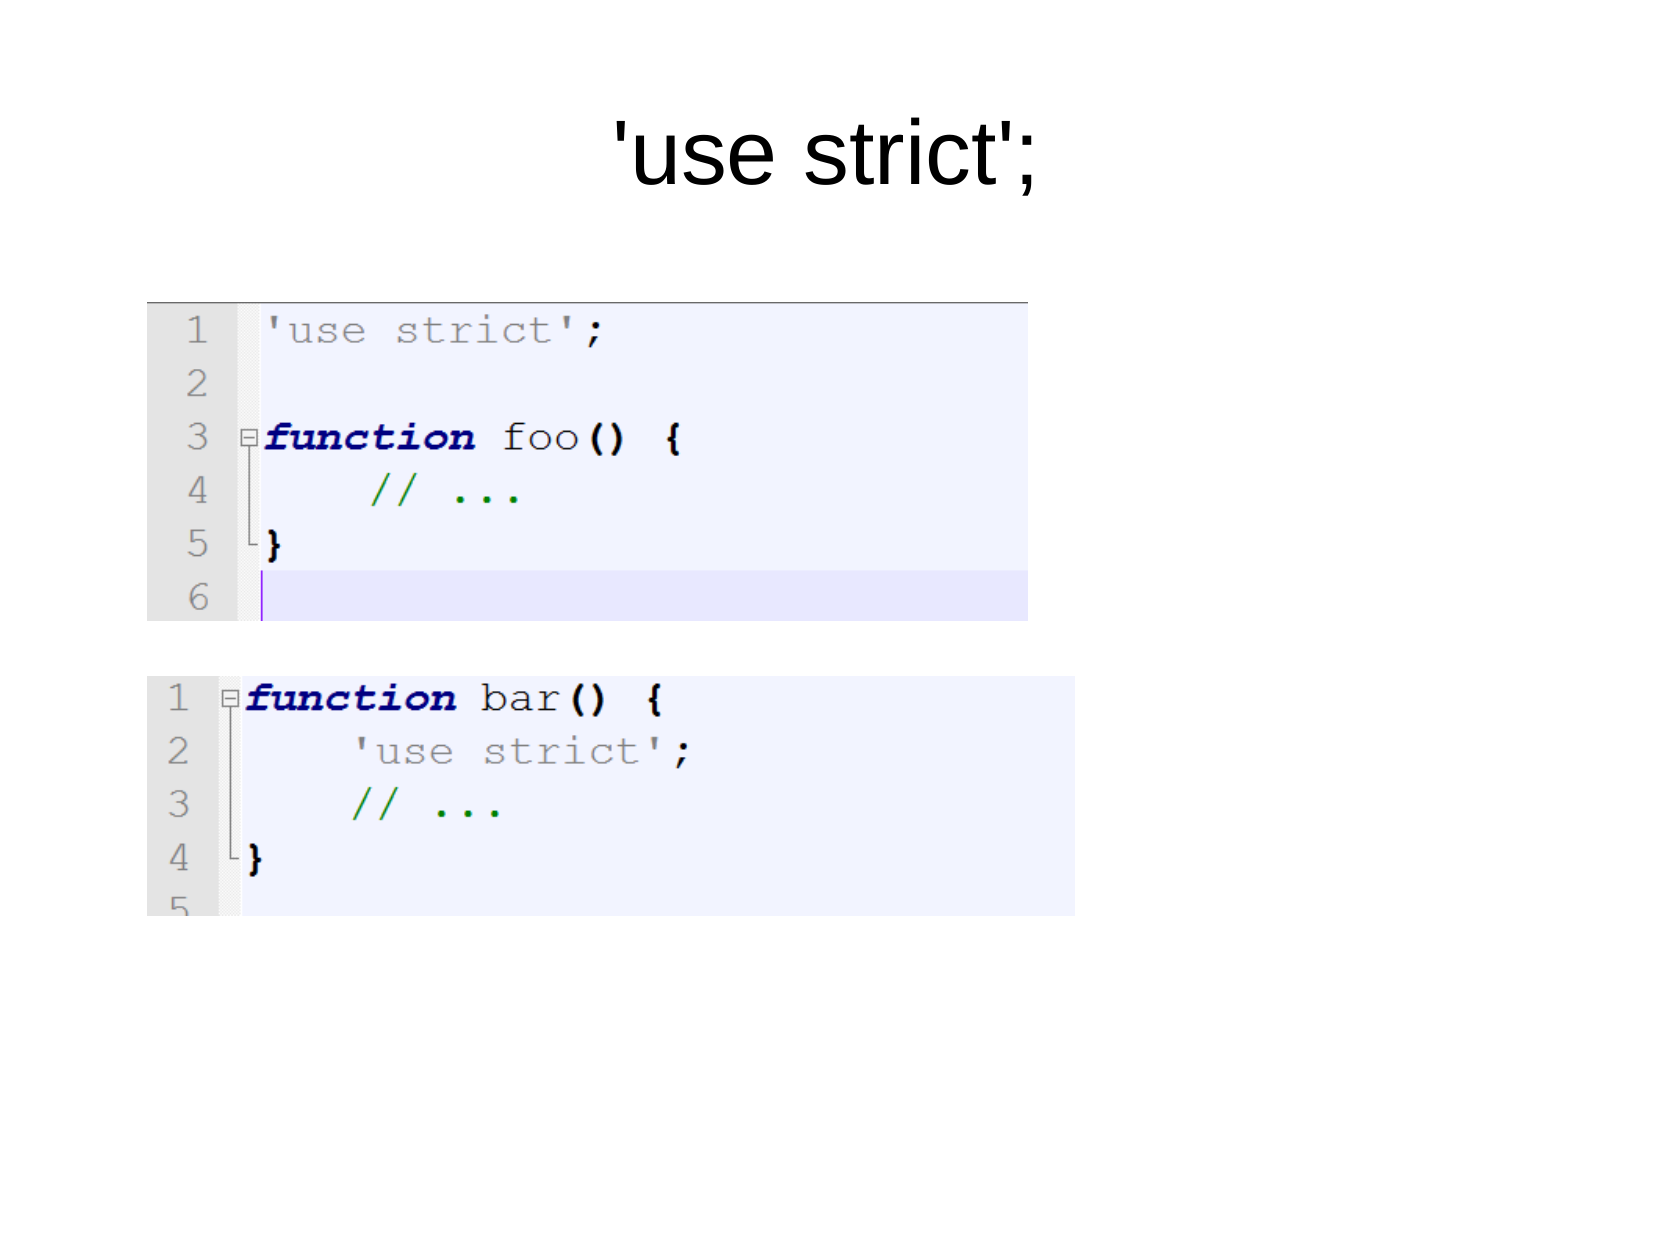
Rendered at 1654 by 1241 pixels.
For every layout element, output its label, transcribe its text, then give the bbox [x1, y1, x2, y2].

picture [147, 676, 1075, 916]
title 'use strict'; [82, 49, 1571, 257]
picture [147, 302, 1028, 621]
